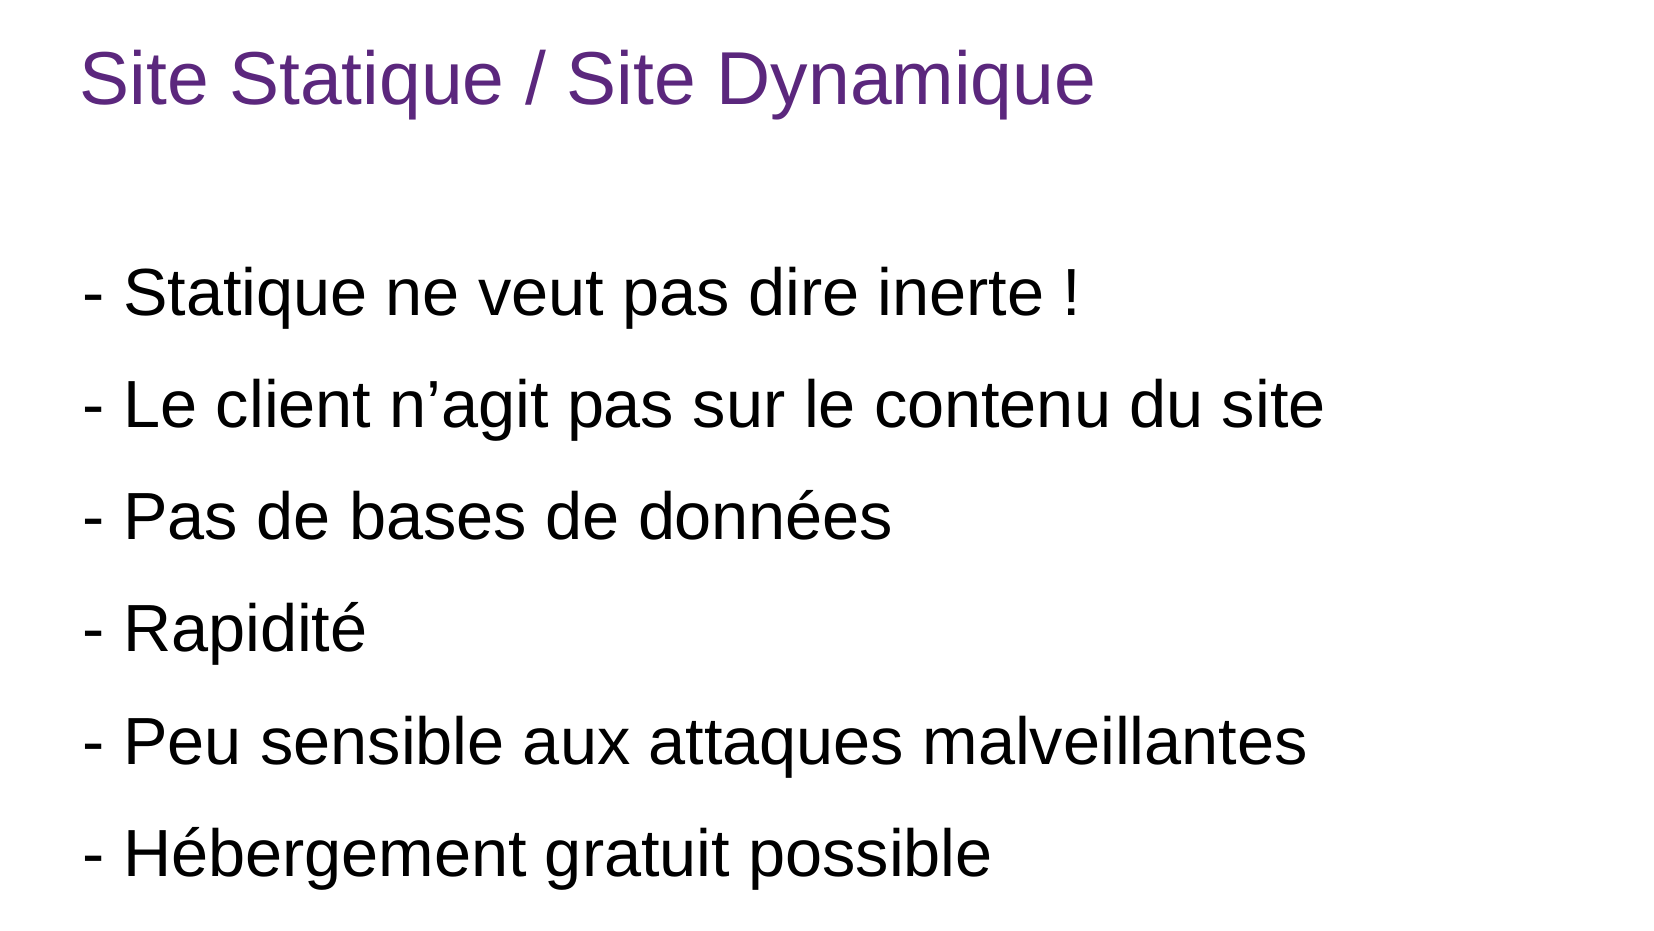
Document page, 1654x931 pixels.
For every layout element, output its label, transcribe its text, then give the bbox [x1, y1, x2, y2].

text_box - Statique ne veut pas dire inerte ! - Le client n’agit pas sur le contenu du site - Pas de bases de données - Rapidité - Peu sensible aux attaques malveillantes - Hébergement gratuit possible [82, 217, 1571, 891]
title Site Statique / Site Dynamique [79, 36, 1557, 148]
